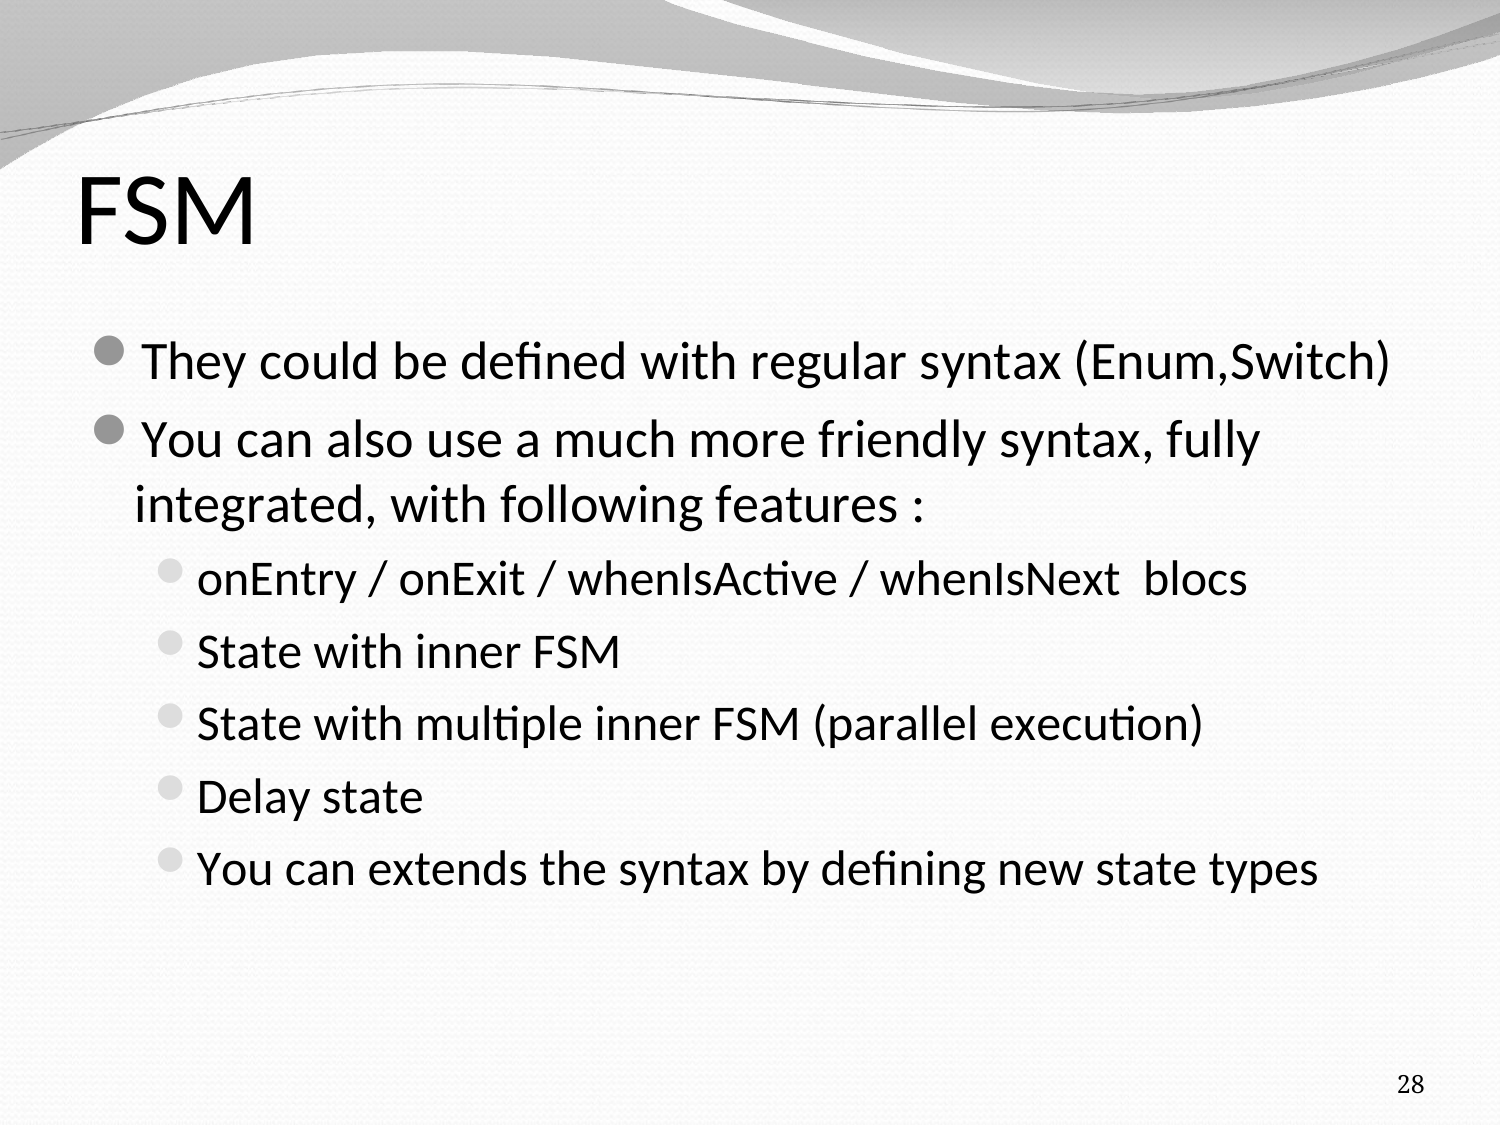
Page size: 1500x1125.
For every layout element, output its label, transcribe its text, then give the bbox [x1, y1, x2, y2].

picture [0, 0, 1500, 1125]
list They could be defined with regular syntax (Enum,Switch) You can also use a much more friendly syntax, fully integrated, with following features : onEntry / onExit / whenIsActive / whenIsNext blocs State with inner FSM State with multiple inner FSM (parallel execution) Delay state You can extends the syntax by defining new state types [75, 317, 1426, 1038]
title FSM [75, 78, 1471, 266]
text_box <numéro> [1299, 1042, 1426, 1103]
